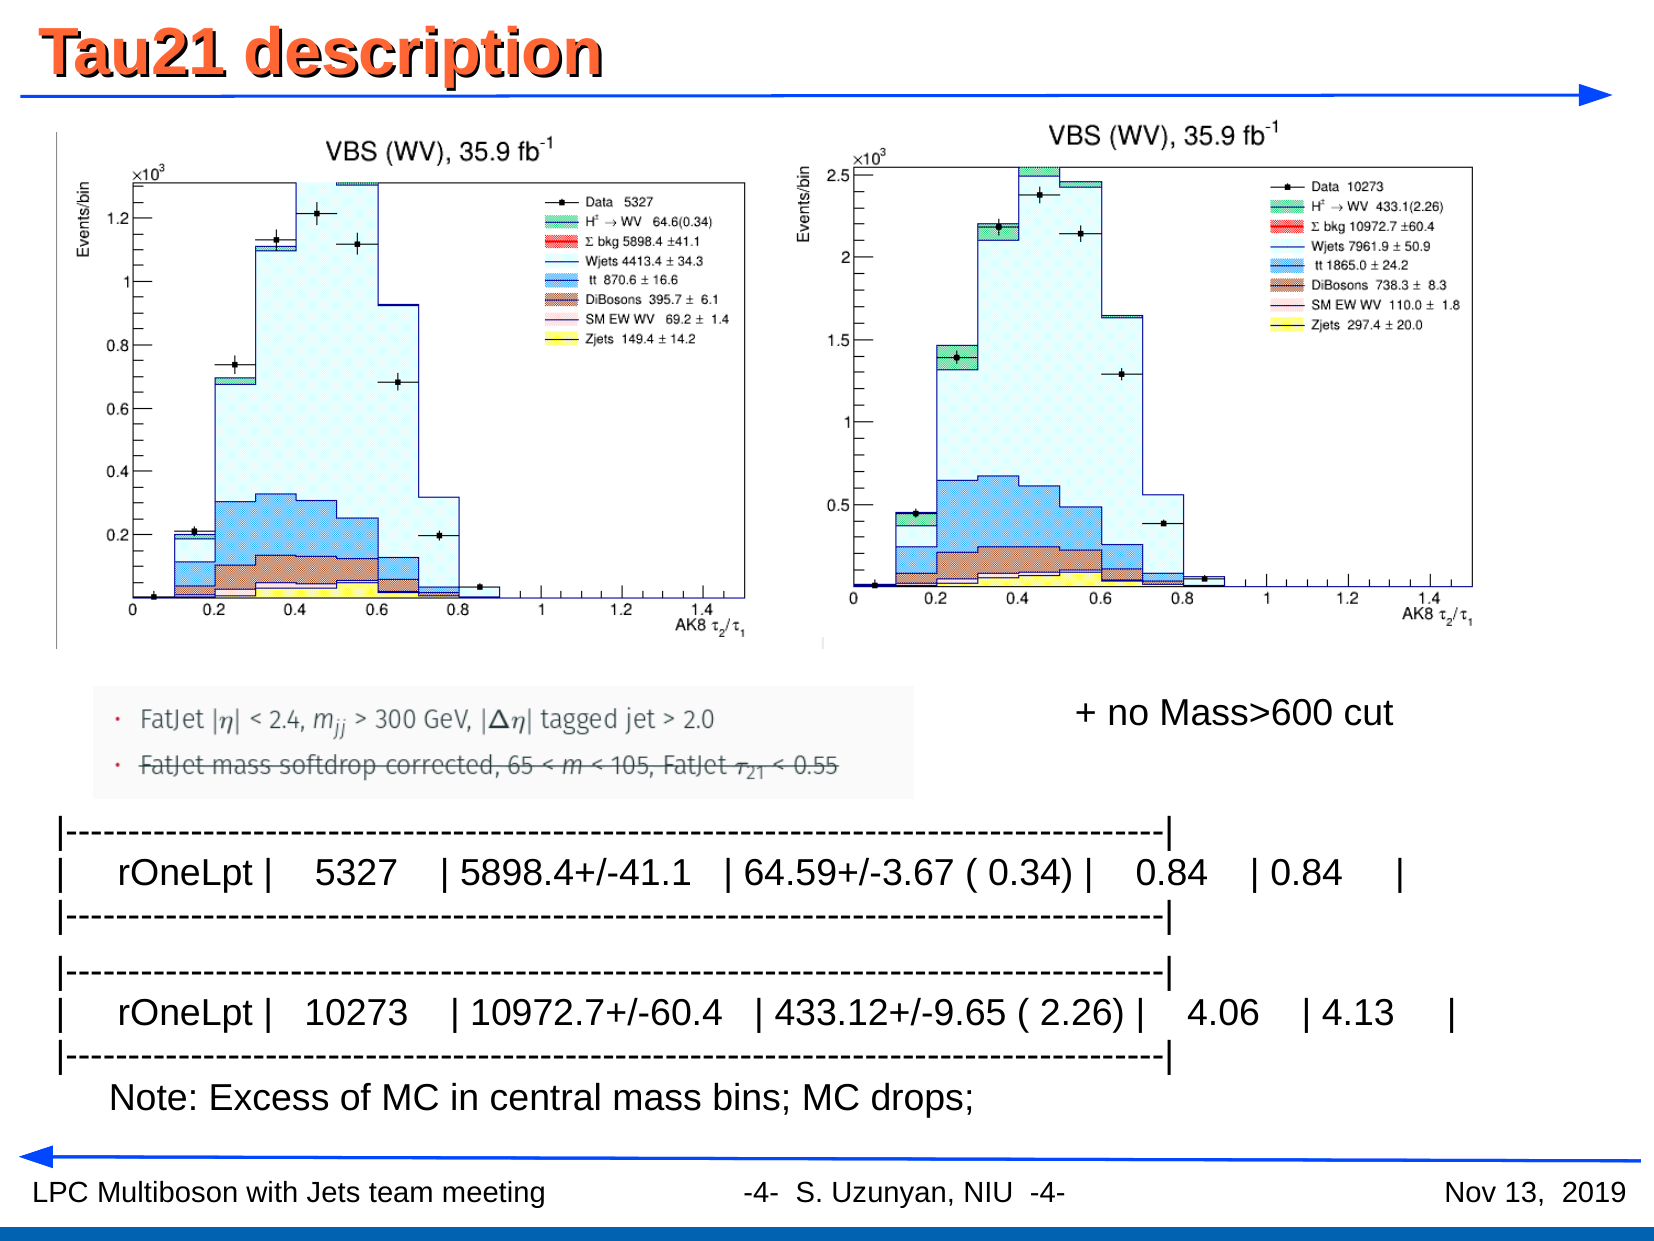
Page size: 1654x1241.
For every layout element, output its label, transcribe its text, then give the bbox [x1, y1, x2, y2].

text_box + no Mass>600 cut [1060, 684, 1409, 741]
text_box TCut … + (mass_lvj_type0_PuppiAK8>600) [96, 684, 1654, 745]
text_box |----------------------------------------------------------------------------------------| | rOneLpt | 10273 | 10972.7+/-60.4 | 433.12+/-9.65 ( 2.26) | 4.06 | 4.13 | |----------------------------------------------------------------------------------------| [40, 941, 1474, 1082]
picture [56, 117, 1546, 649]
text_box Tau21 description [4, 6, 1527, 97]
text_box LPC Multiboson with Jets team meeting -4- S. Uzunyan, NIU -4- Nov 13, 2019 [17, 1168, 1654, 1229]
picture [93, 686, 914, 799]
text_box |----------------------------------------------------------------------------------------| | rOneLpt | 5327 | 5898.4+/-41.1 | 64.59+/-3.67 ( 0.34) | 0.84 | 0.84 | |----------------------------------------------------------------------------------------| [40, 802, 1422, 941]
text_box Note: Excess of MC in central mass bins; MC drops; [94, 1082, 1001, 1126]
